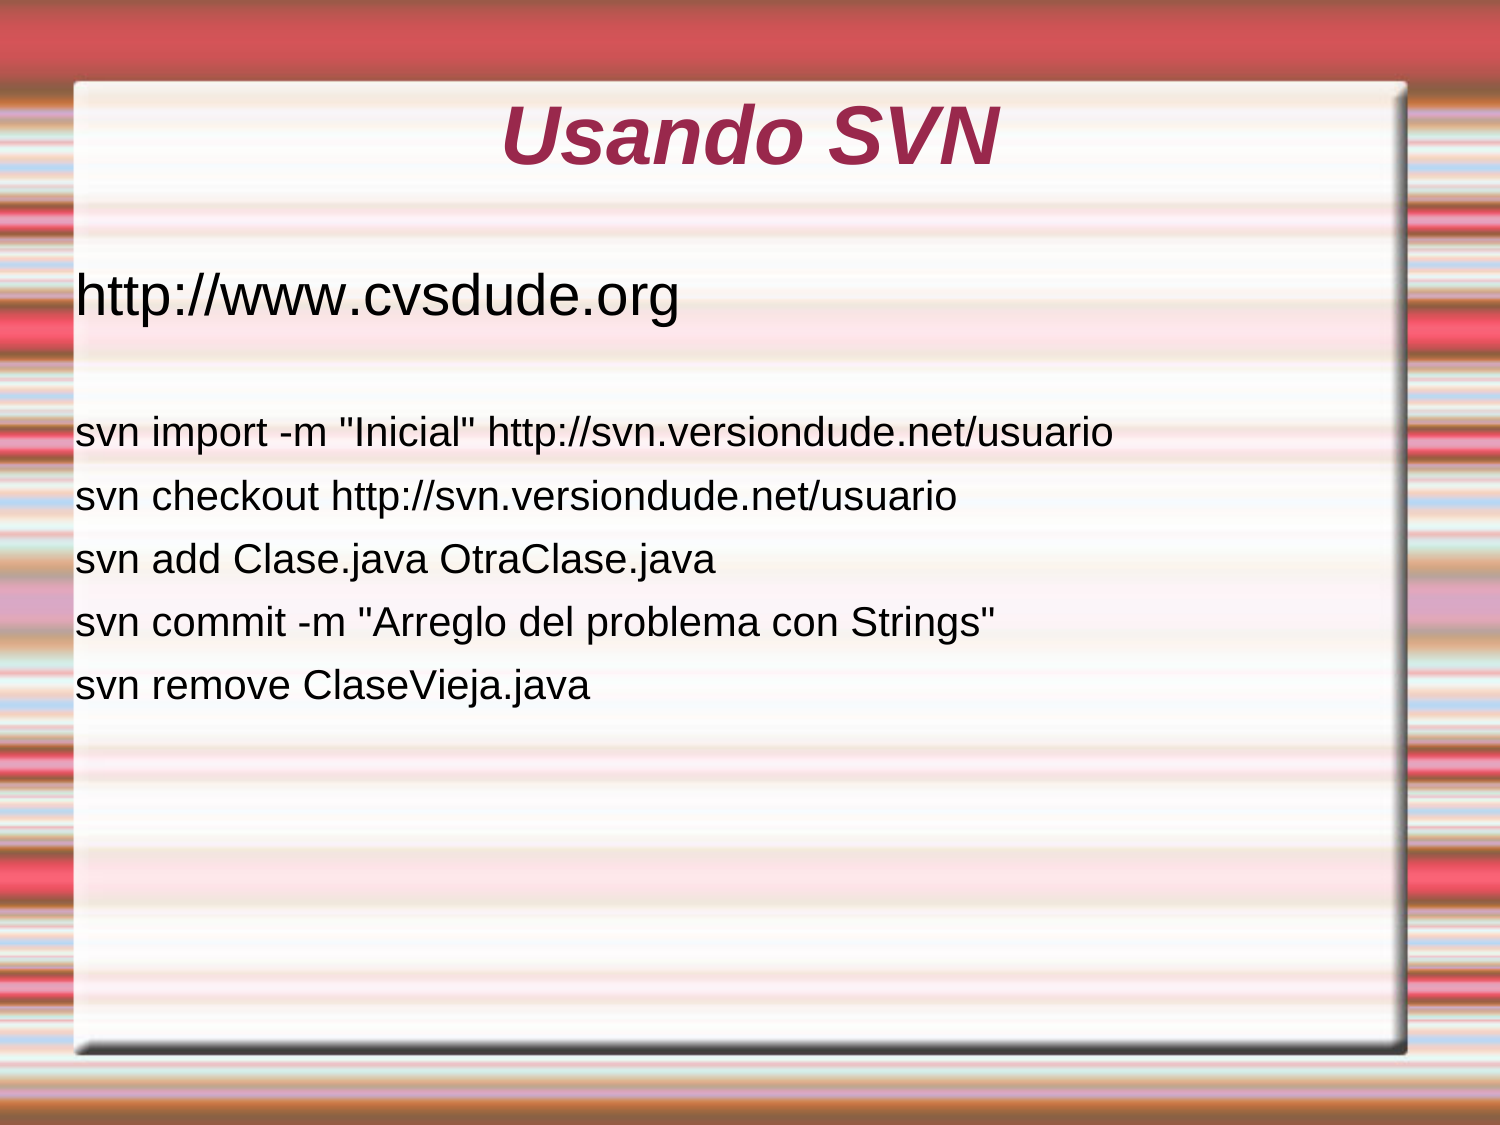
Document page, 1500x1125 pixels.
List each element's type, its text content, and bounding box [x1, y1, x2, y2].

list http://www.cvsdude.org svn import -m "Inicial" http://svn.versiondude.net/usuario svn checkout http://svn.versiondude.net/usuario svn add Clase.java OtraClase.java svn commit -m "Arreglo del problema con Strings" svn remove ClaseVieja.java [75, 262, 1426, 1008]
picture [0, 0, 1500, 1125]
title Usando SVN [75, 25, 1426, 253]
